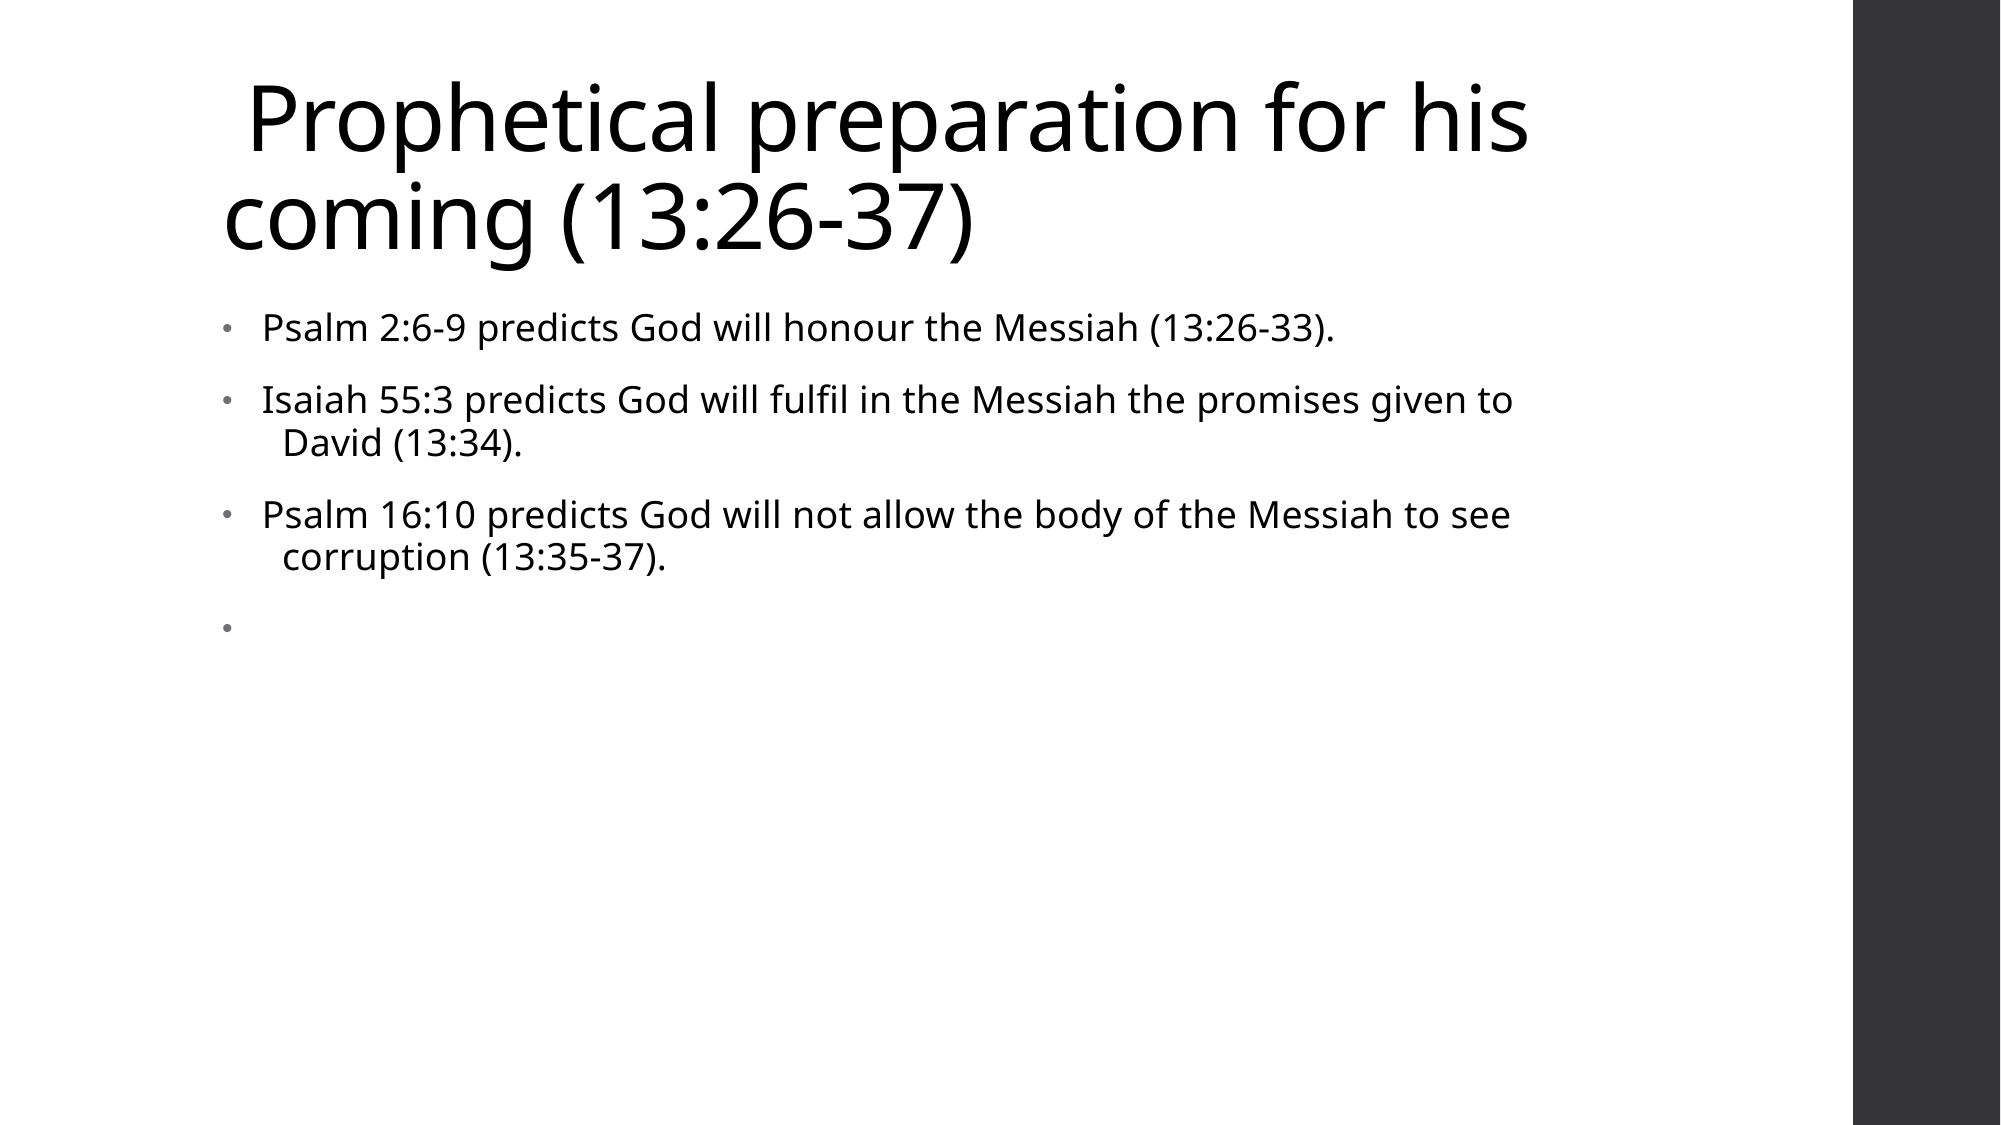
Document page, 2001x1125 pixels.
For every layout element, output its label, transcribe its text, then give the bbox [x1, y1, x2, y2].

title Prophetical preparation for his coming (13:26-37) [206, 60, 1797, 278]
list Psalm 2:6-9 predicts God will honour the Messiah (13:26-33). Isaiah 55:3 predicts God will fulfil in the Messiah the promises given to David (13:34). Psalm 16:10 predicts God will not allow the body of the Messiah to see corruption (13:35-37). [206, 299, 1617, 1014]
